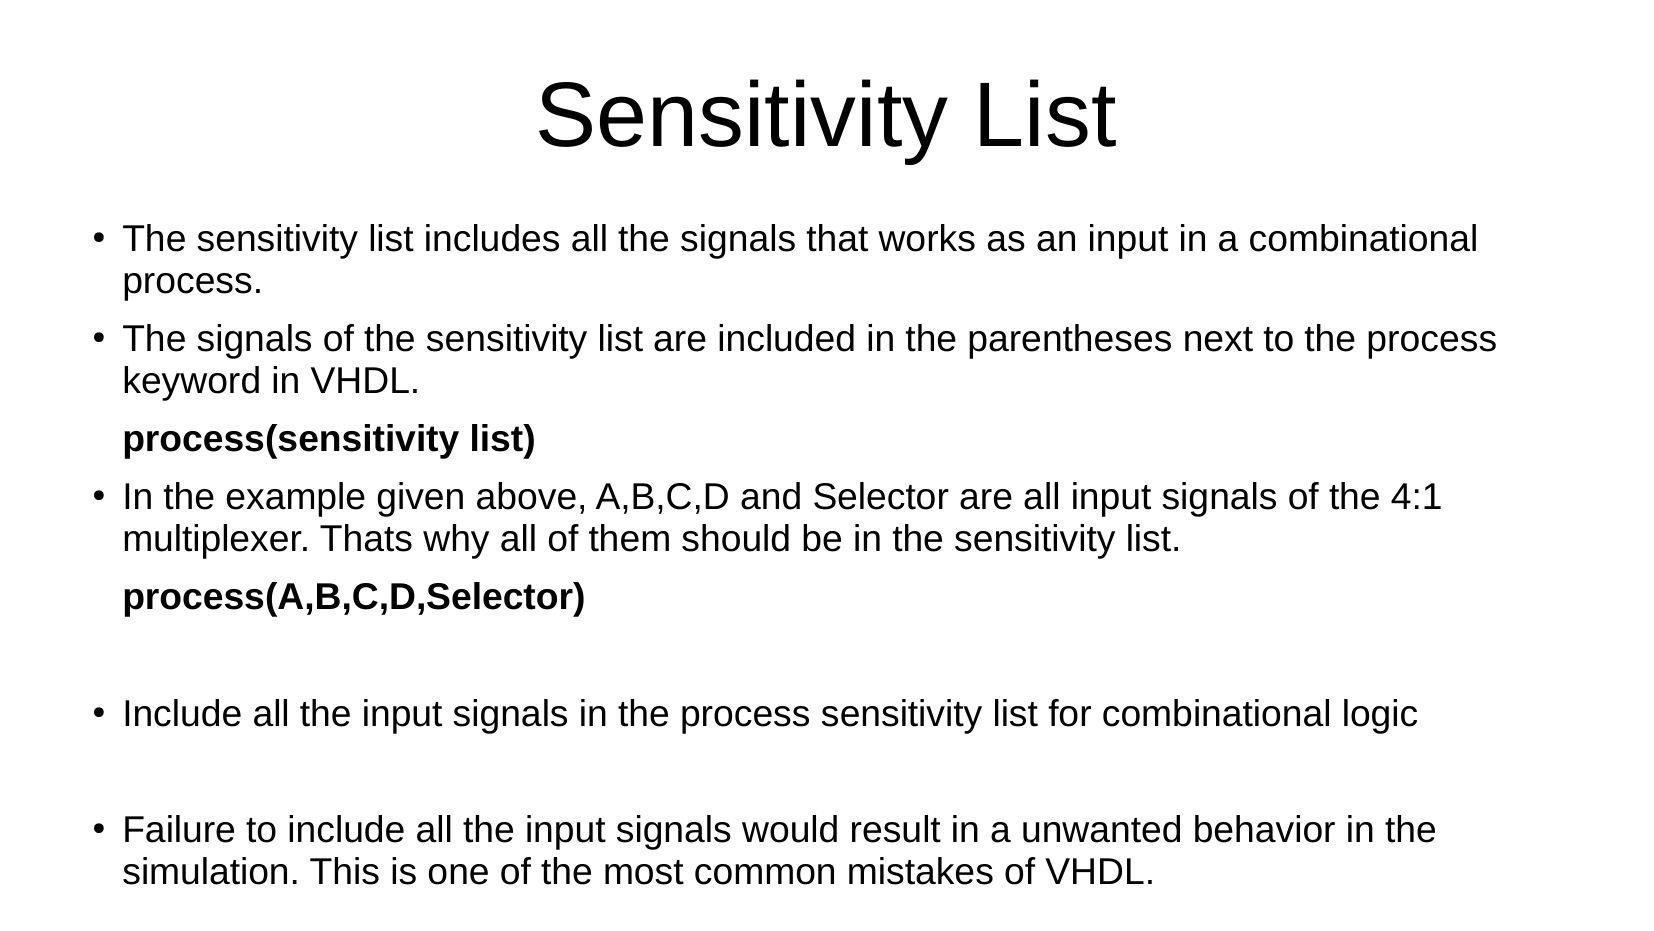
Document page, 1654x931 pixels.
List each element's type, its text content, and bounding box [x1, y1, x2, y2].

title Sensitivity List [82, 37, 1571, 193]
list The sensitivity list includes all the signals that works as an input in a combinational process. The signals of the sensitivity list are included in the parentheses next to the process keyword in VHDL. process(sensitivity list) In the example given above, A,B,C,D and Selector are all input signals of the 4:1 multiplexer. Thats why all of them should be in the sensitivity list. process(A,B,C,D,Selector) Include all the input signals in the process sensitivity list for combinational logic Failure to include all the input signals would result in a unwanted behavior in the simulation. This is one of the most common mistakes of VHDL. [82, 217, 1571, 901]
